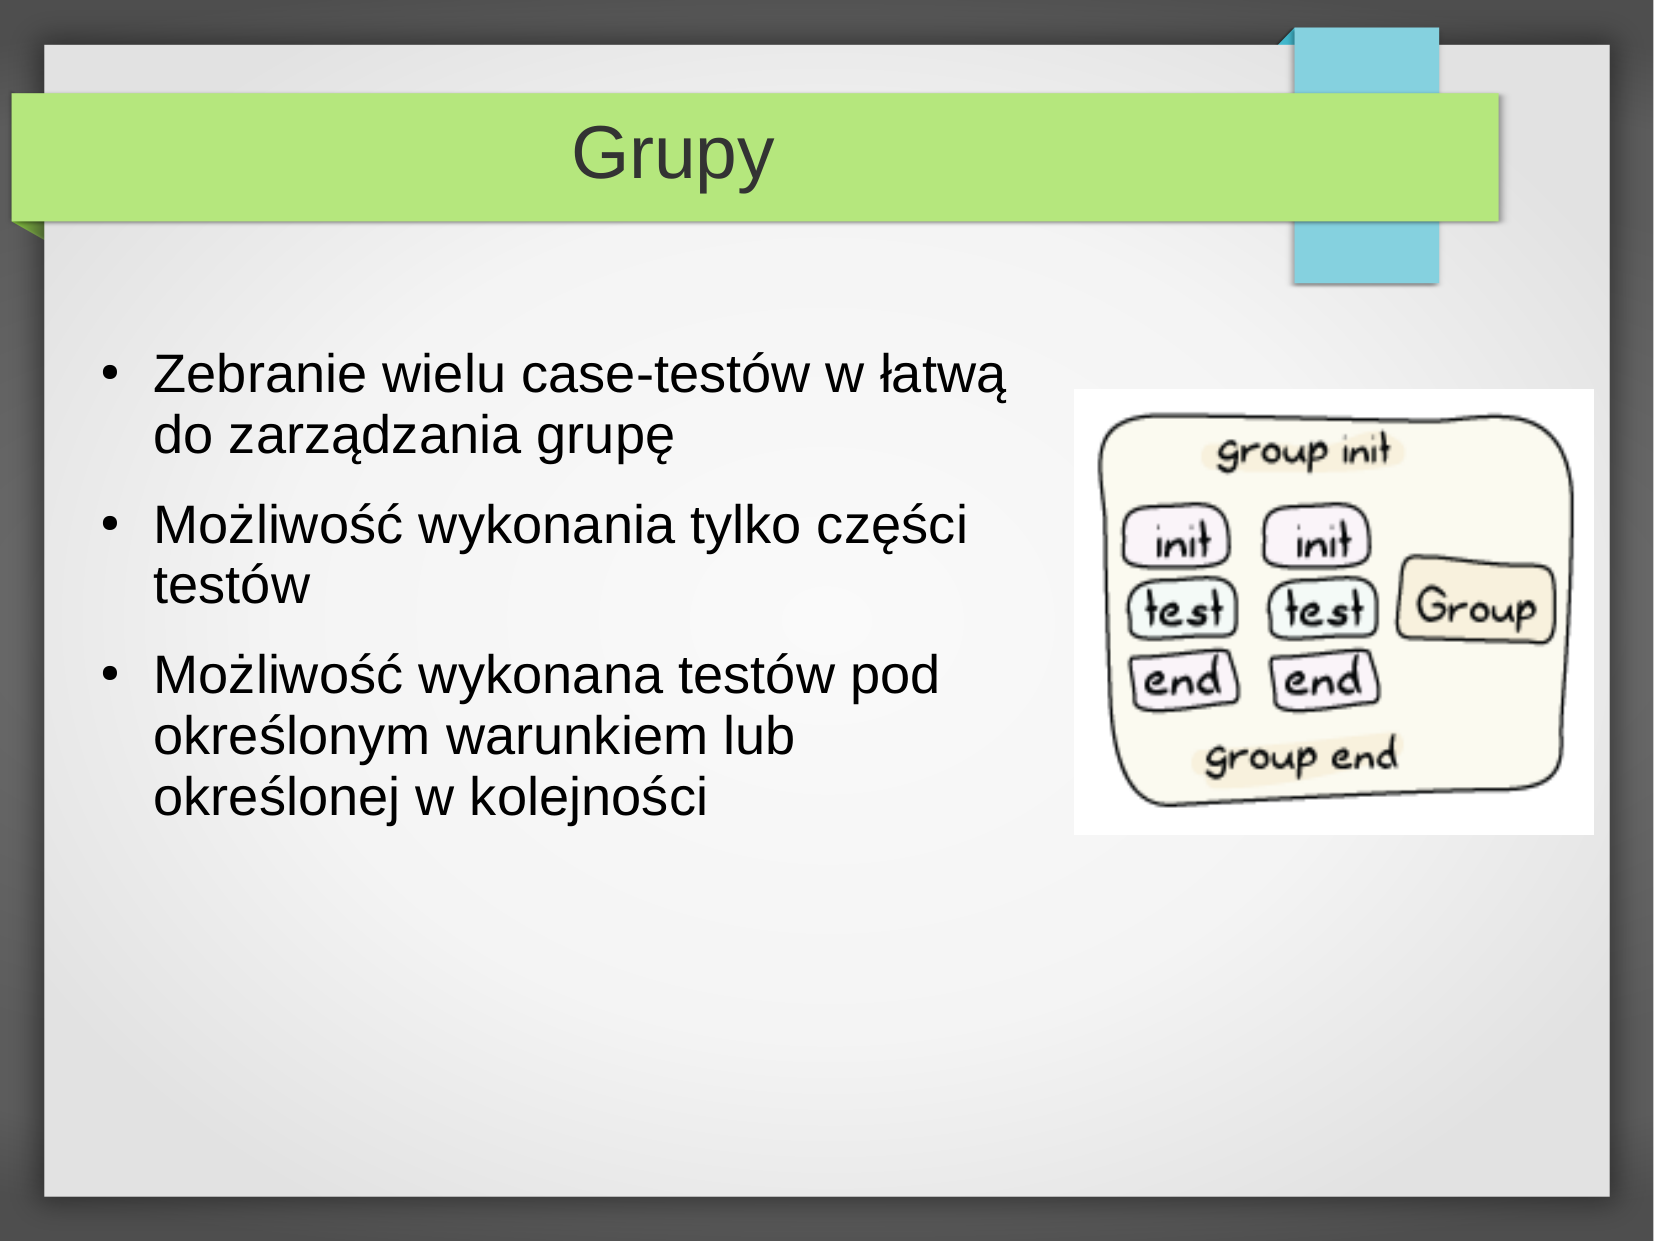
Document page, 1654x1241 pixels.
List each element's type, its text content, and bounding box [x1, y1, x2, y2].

picture [0, 0, 1654, 1241]
list Zebranie wielu case-testów w łatwą do zarządzania grupę Możliwość wykonania tylko części testów Możliwość wykonana testów pod określonym warunkiem lub określonej w kolejności [82, 343, 1075, 1063]
title Grupy [82, 49, 1264, 257]
